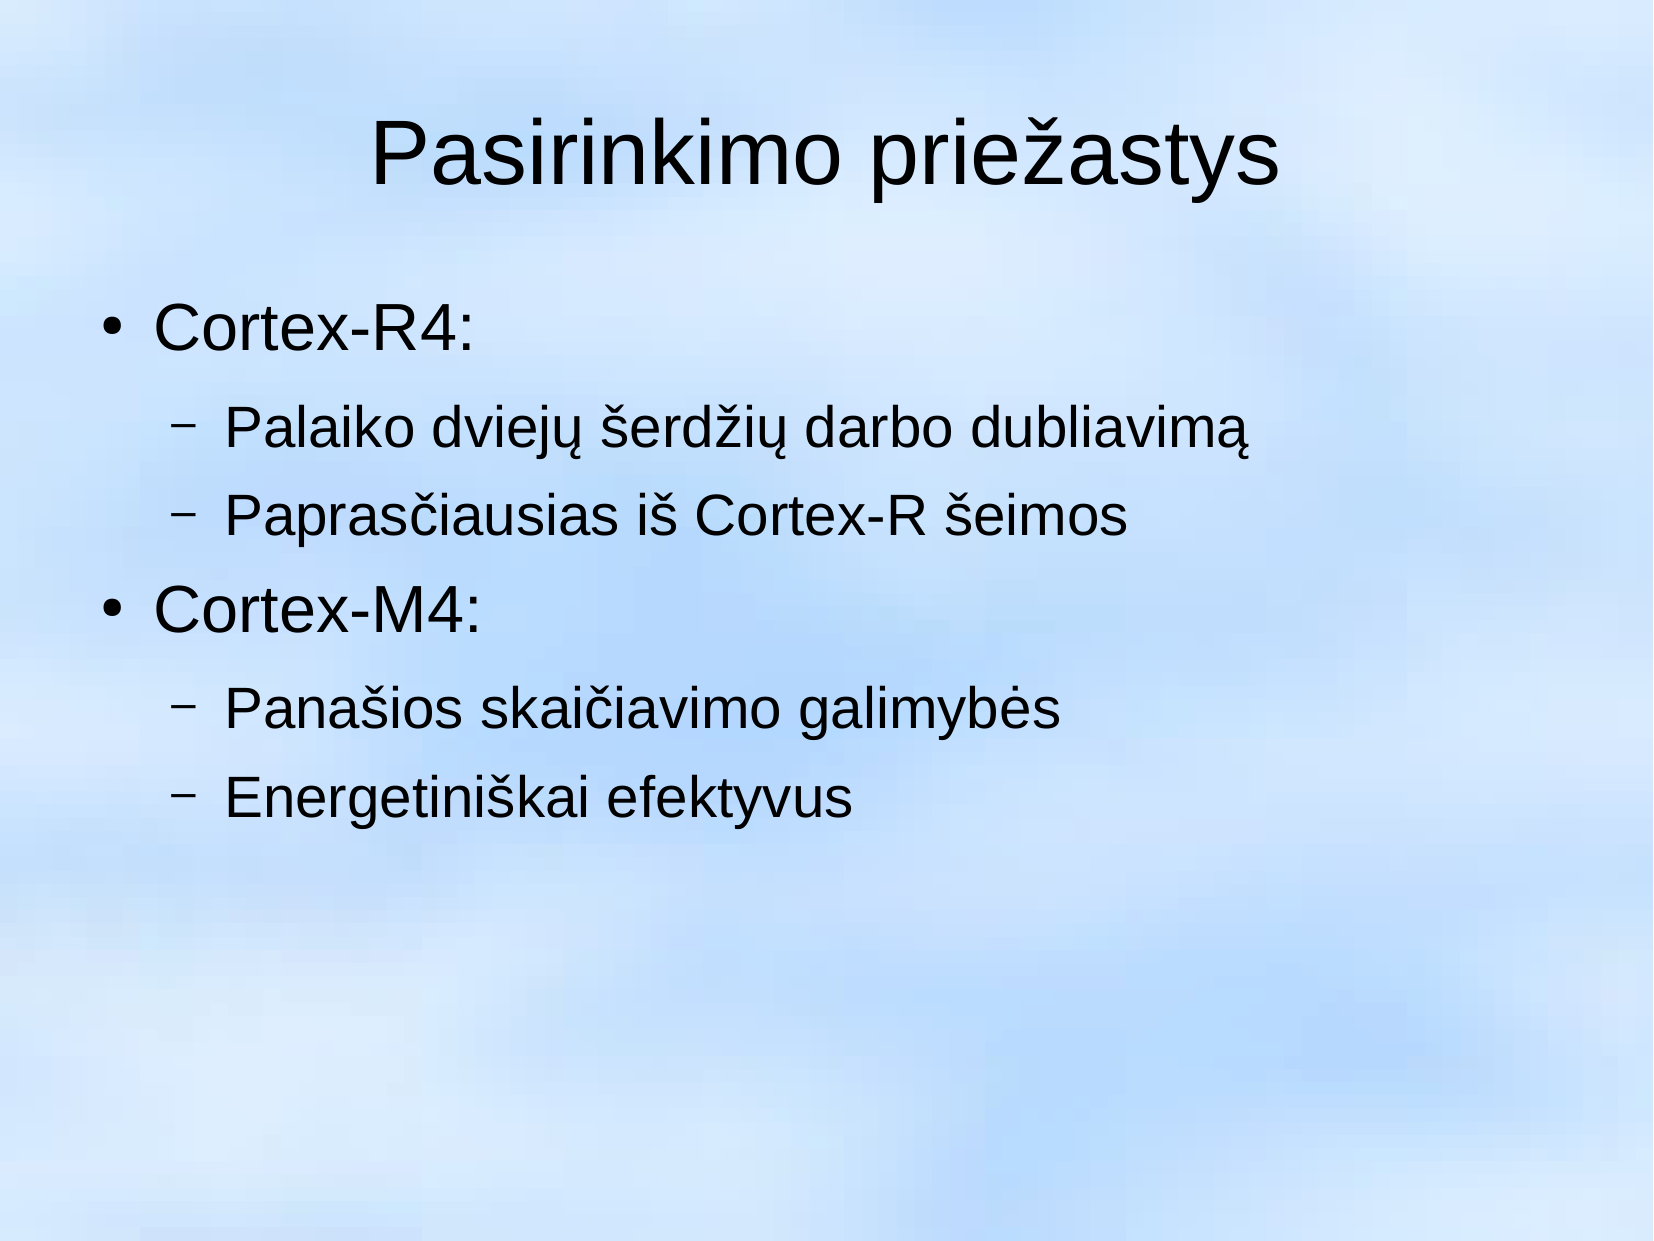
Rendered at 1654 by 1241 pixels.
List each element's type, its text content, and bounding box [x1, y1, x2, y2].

title Pasirinkimo priežastys [82, 49, 1571, 257]
picture [0, 0, 1654, 1241]
list Cortex-R4: Palaiko dviejų šerdžių darbo dubliavimą Paprasčiausias iš Cortex-R šeimos Cortex-M4: Panašios skaičiavimo galimybės Energetiniškai efektyvus [82, 290, 1538, 1010]
